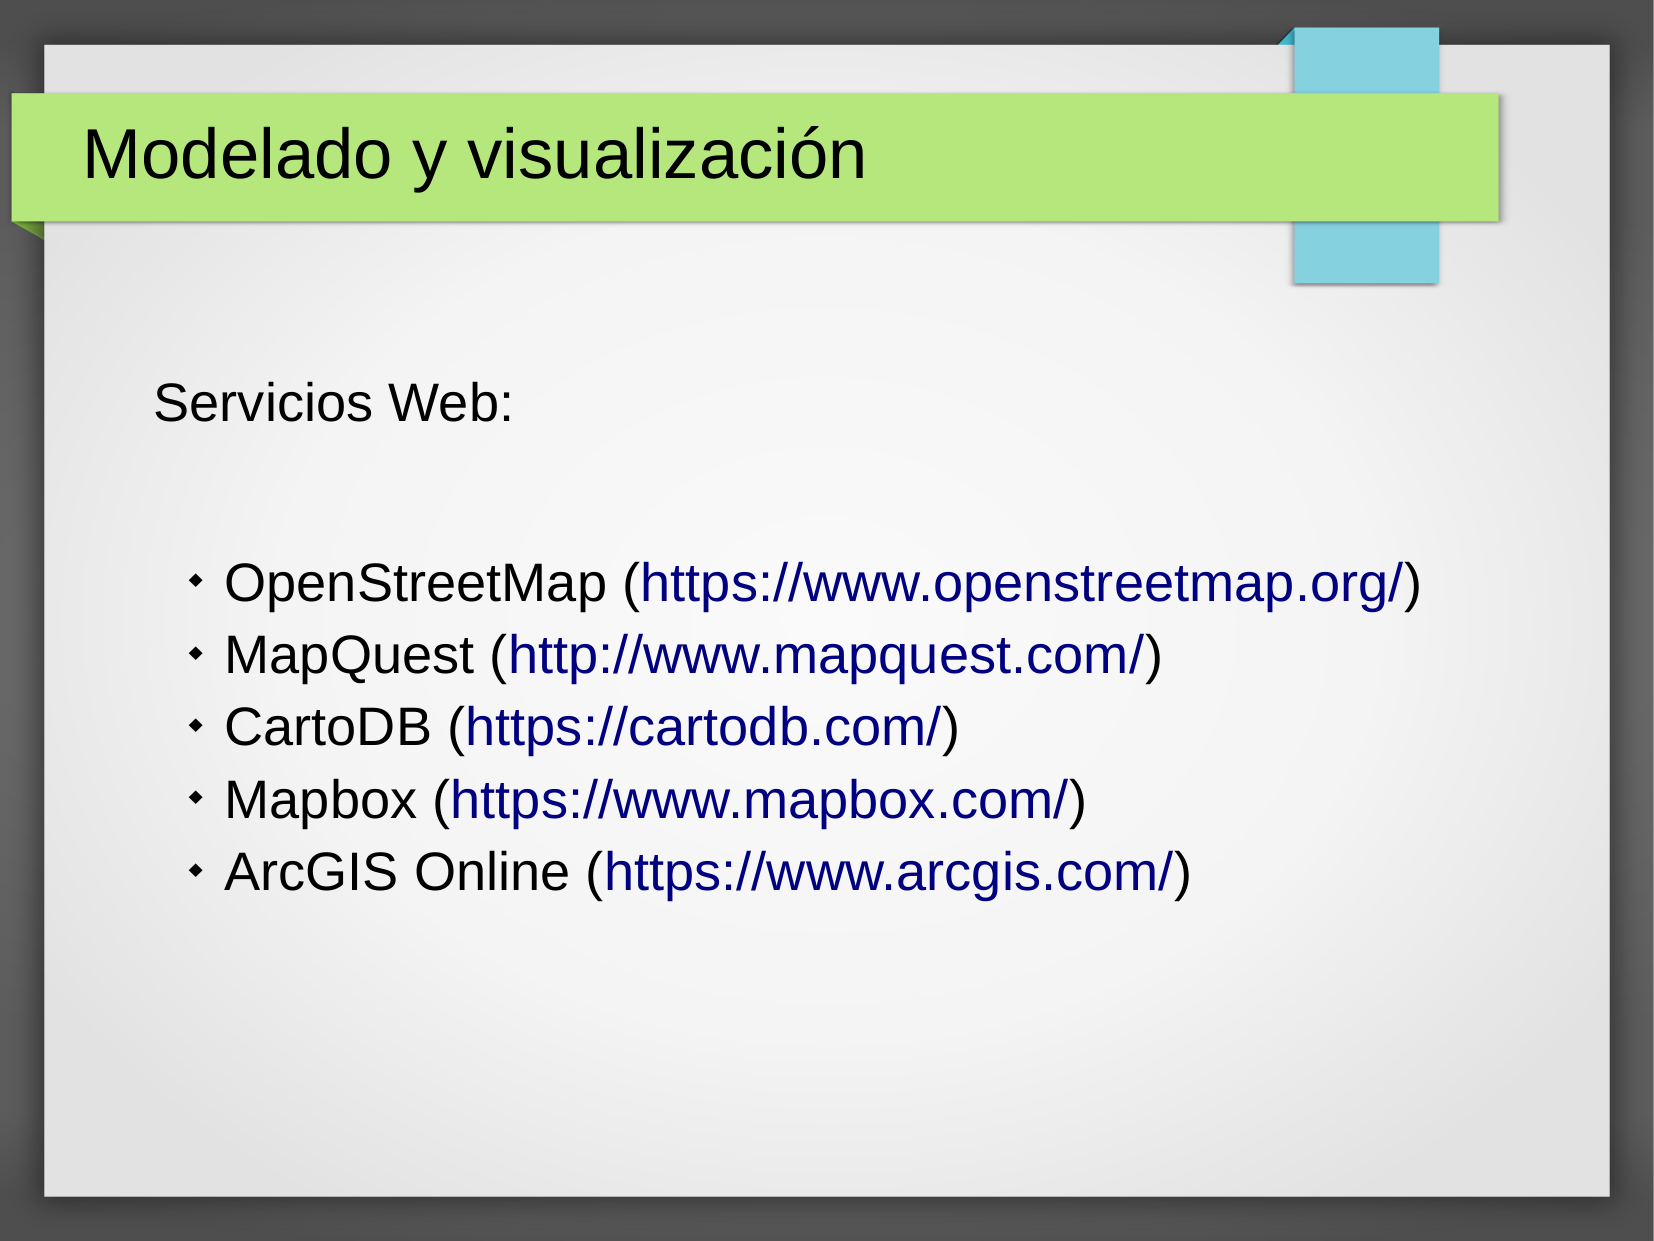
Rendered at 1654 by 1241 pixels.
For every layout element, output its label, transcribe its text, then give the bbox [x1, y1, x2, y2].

title Modelado y visualización [82, 94, 1264, 213]
picture [0, 0, 1654, 1241]
list Servicios Web: OpenStreetMap (https://www.openstreetmap.org/) MapQuest (http://www.mapquest.com/) CartoDB (https://cartodb.com/) Mapbox (https://www.mapbox.com/) ArcGIS Online (https://www.arcgis.com/) [82, 372, 1571, 1031]
